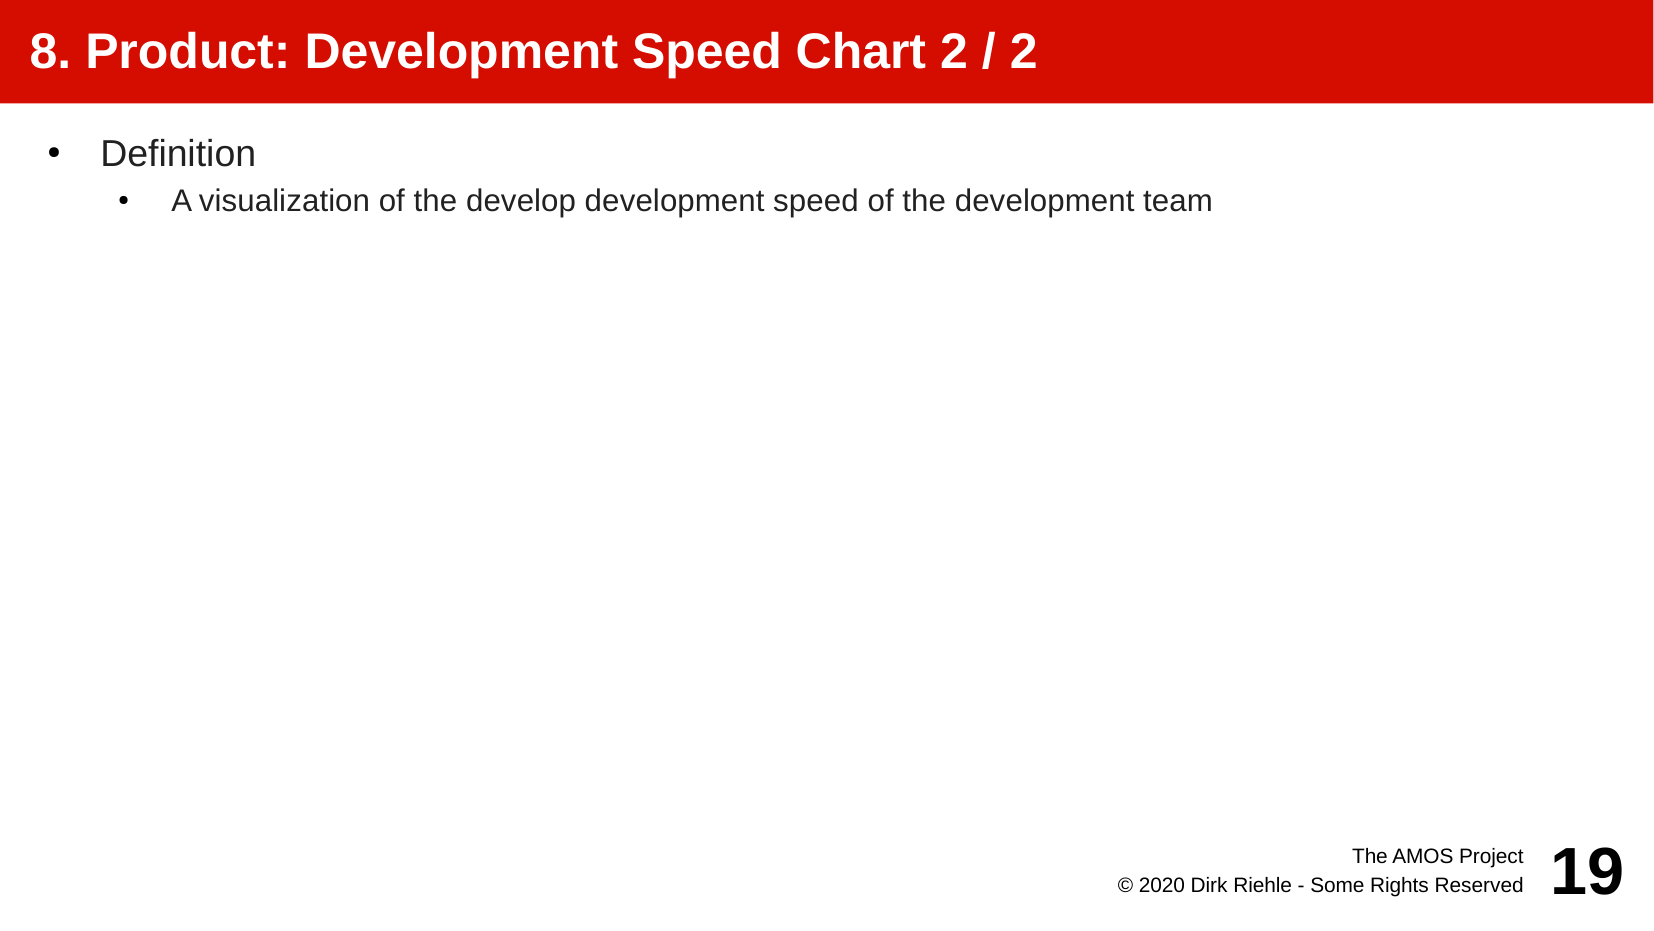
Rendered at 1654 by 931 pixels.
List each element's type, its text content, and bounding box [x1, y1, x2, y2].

list Definition A visualization of the develop development speed of the development team [29, 132, 1625, 813]
title 8. Product: Development Speed Chart 2 / 2 [0, 0, 1654, 104]
